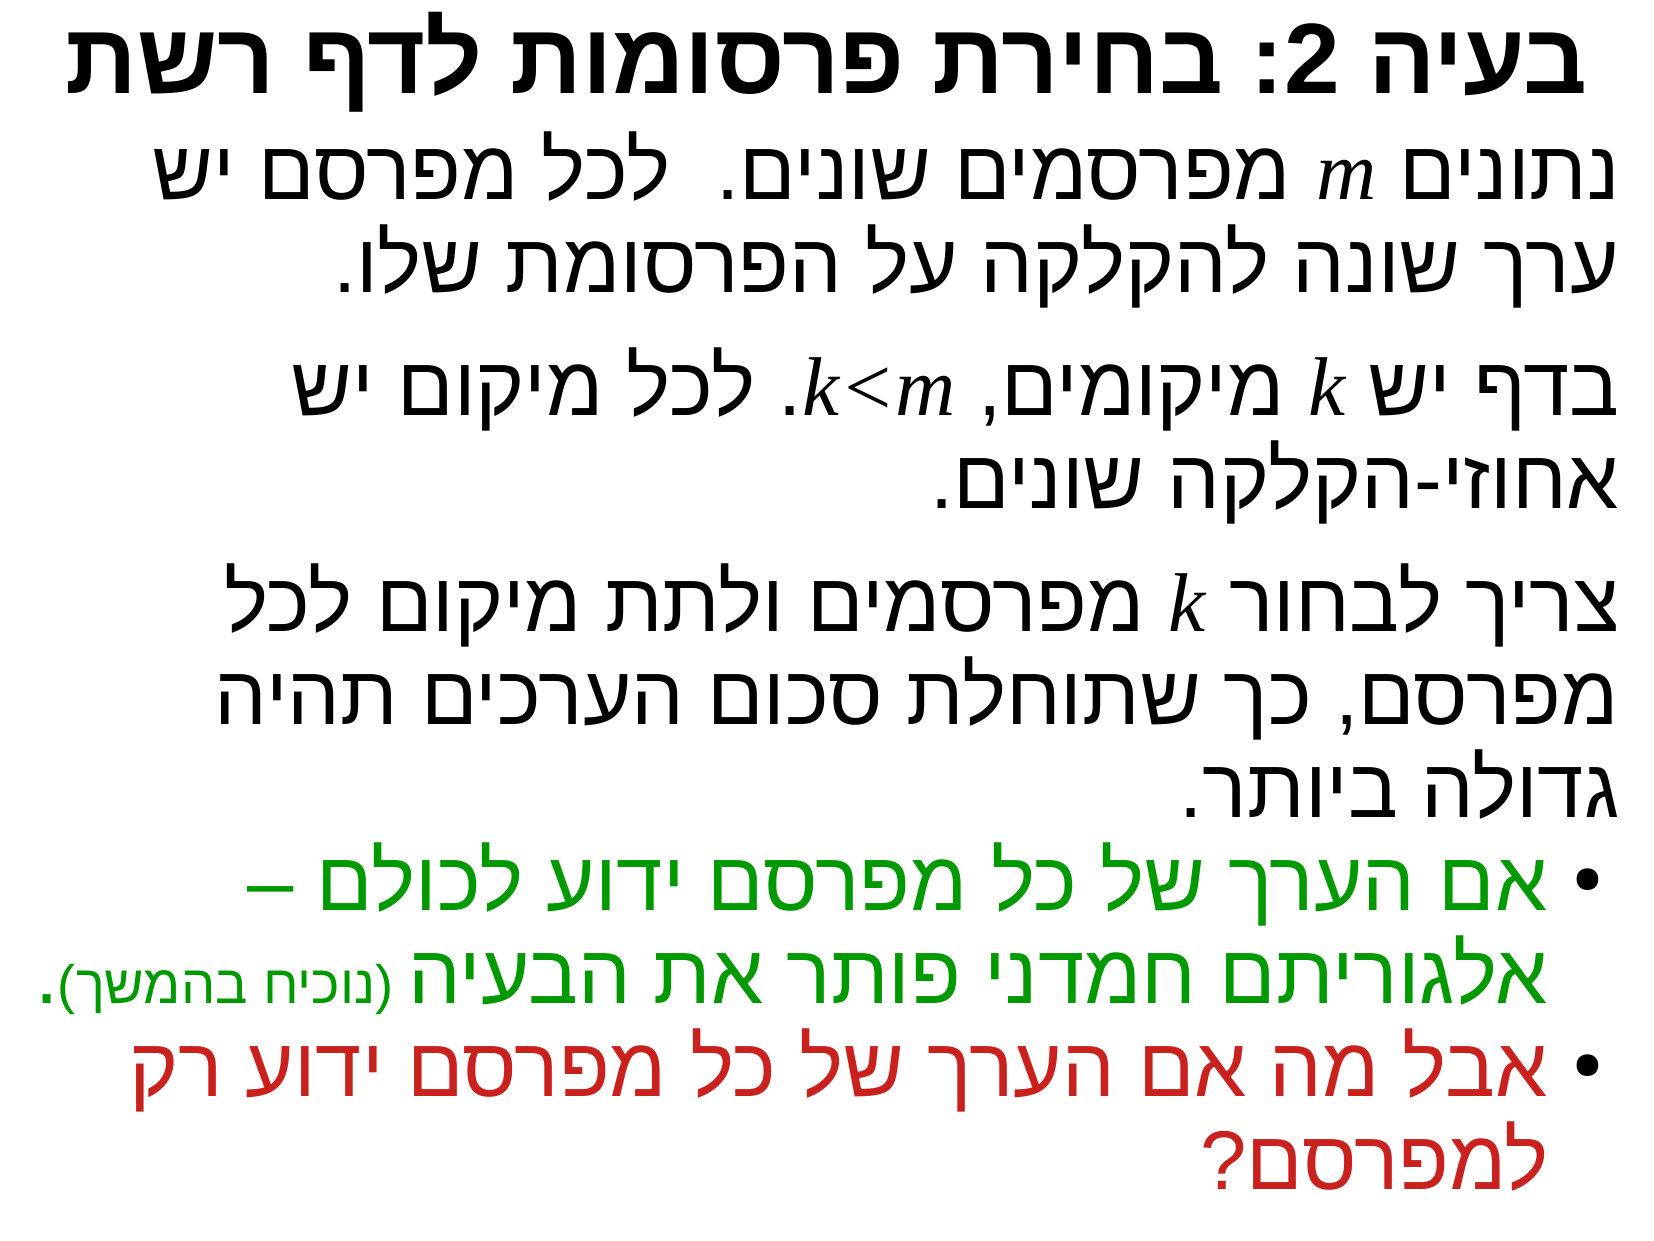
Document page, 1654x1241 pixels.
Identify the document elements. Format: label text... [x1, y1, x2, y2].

list נתונים m מפרסמים שונים. לכל מפרסם יש ערך שונה להקלקה על הפרסומת שלו. בדף יש k מיקומים, k<m. לכל מיקום יש אחוזי-הקלקה שונים. צריך לבחור k מפרסמים ולתת מיקום לכל מפרסם, כך שתוחלת סכום הערכים תהיה גדולה ביותר. אם הערך של כל מפרסם ידוע לכולם – אלגוריתם חמדני פותר את הבעיה (נוכיח בהמשך). אבל מה אם הערך של כל מפרסם ידוע רק למפרסם? [28, 124, 1621, 984]
title בעיה 2: בחירת פרסומות לדף רשת [0, 0, 1654, 166]
